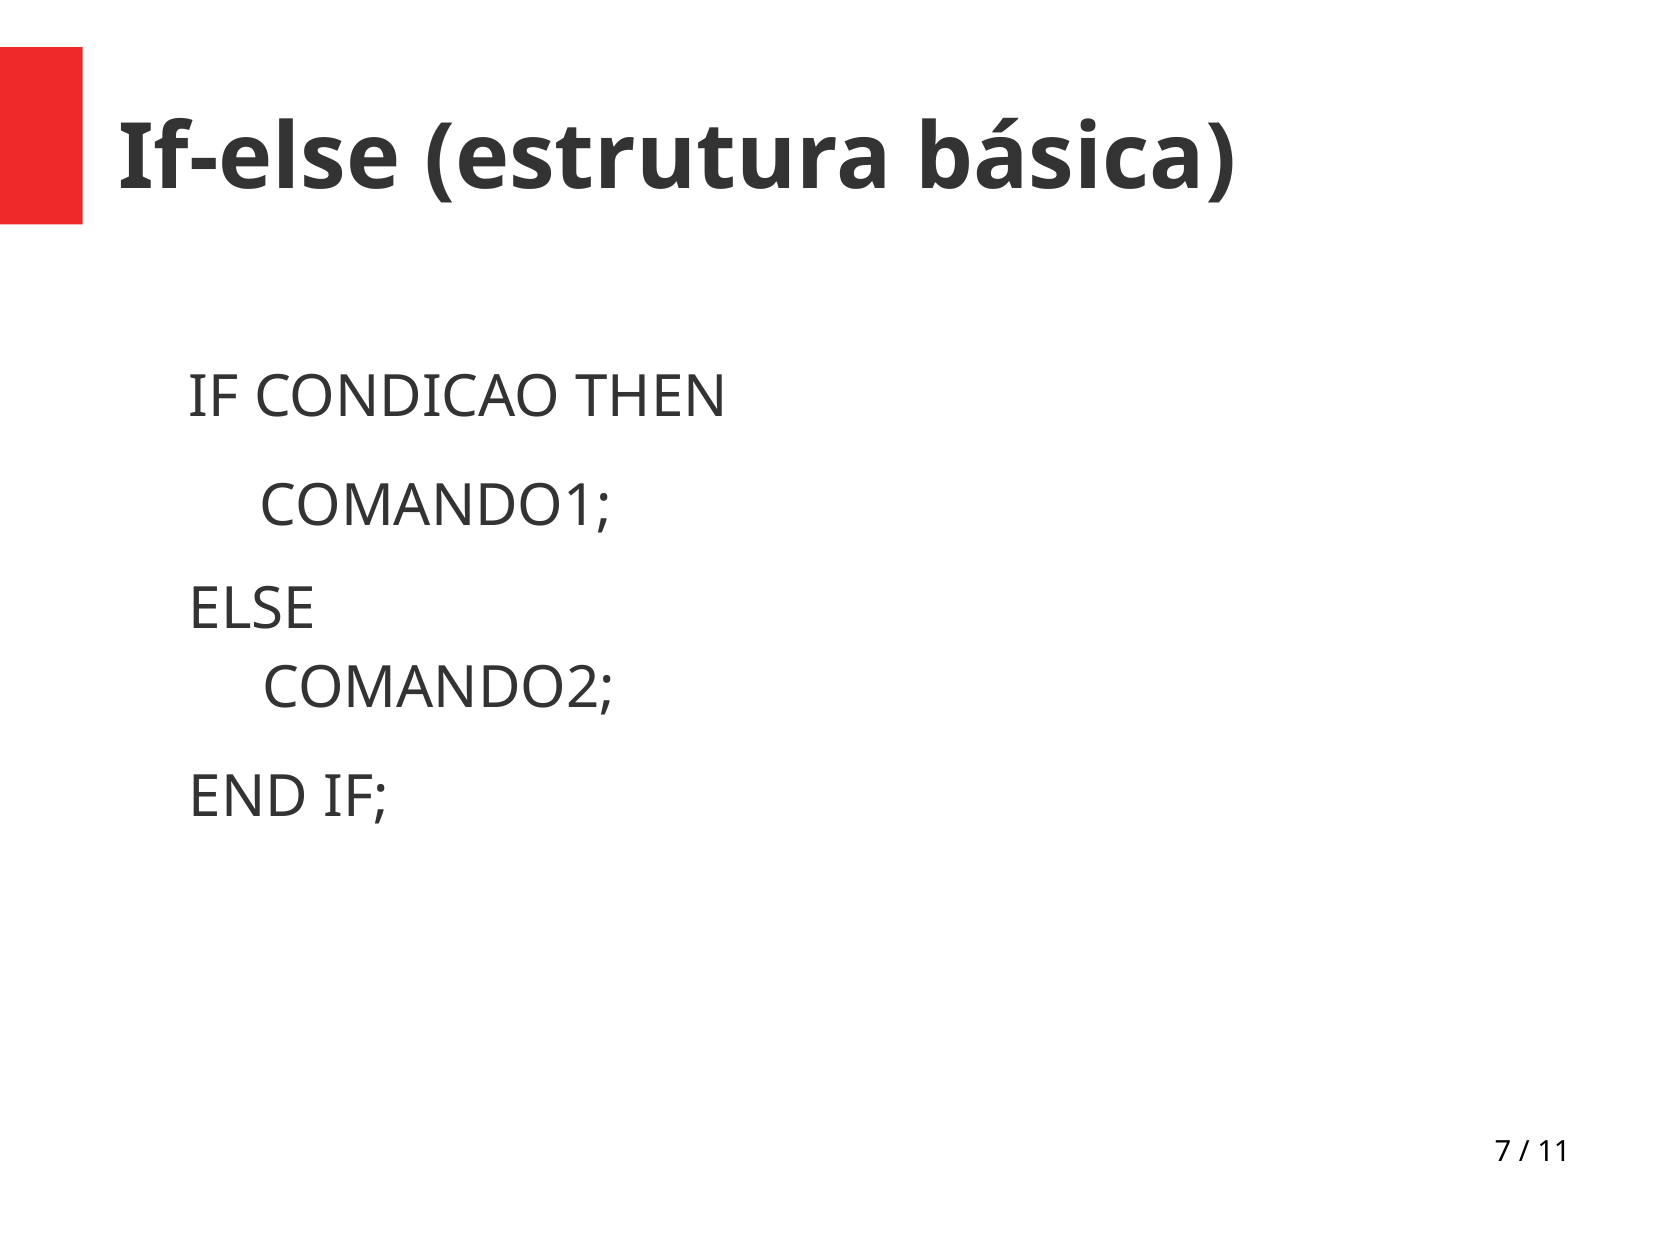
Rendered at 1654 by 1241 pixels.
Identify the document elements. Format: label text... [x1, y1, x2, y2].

title If-else (estrutura básica) [118, 49, 1571, 257]
list IF CONDICAO THEN COMANDO1; ELSE COMANDO2; END IF; [118, 354, 1536, 1074]
